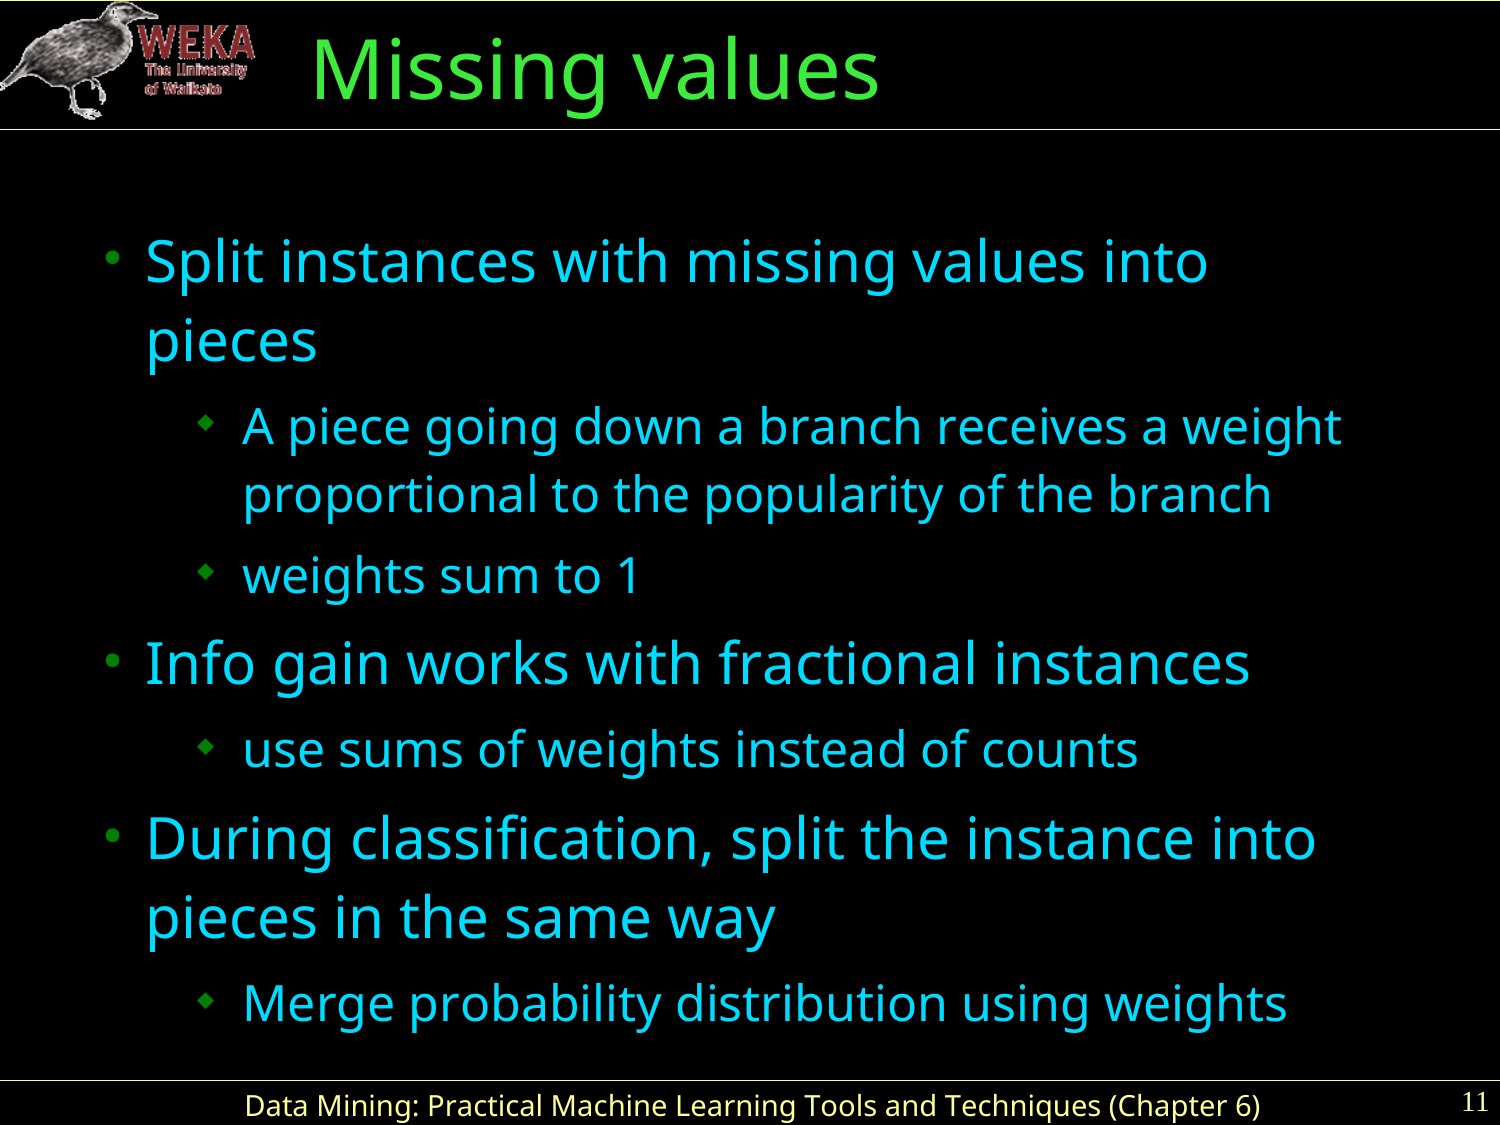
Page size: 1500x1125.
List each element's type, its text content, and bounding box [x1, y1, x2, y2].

list Split instances with missing values into pieces A piece going down a branch receives a weight proportional to the popularity of the branch weights sum to 1 Info gain works with fractional instances use sums of weights instead of counts During classification, split the instance into pieces in the same way Merge probability distribution using weights [88, 212, 1388, 964]
title Missing values [295, 0, 1500, 148]
picture [0, 1, 266, 129]
